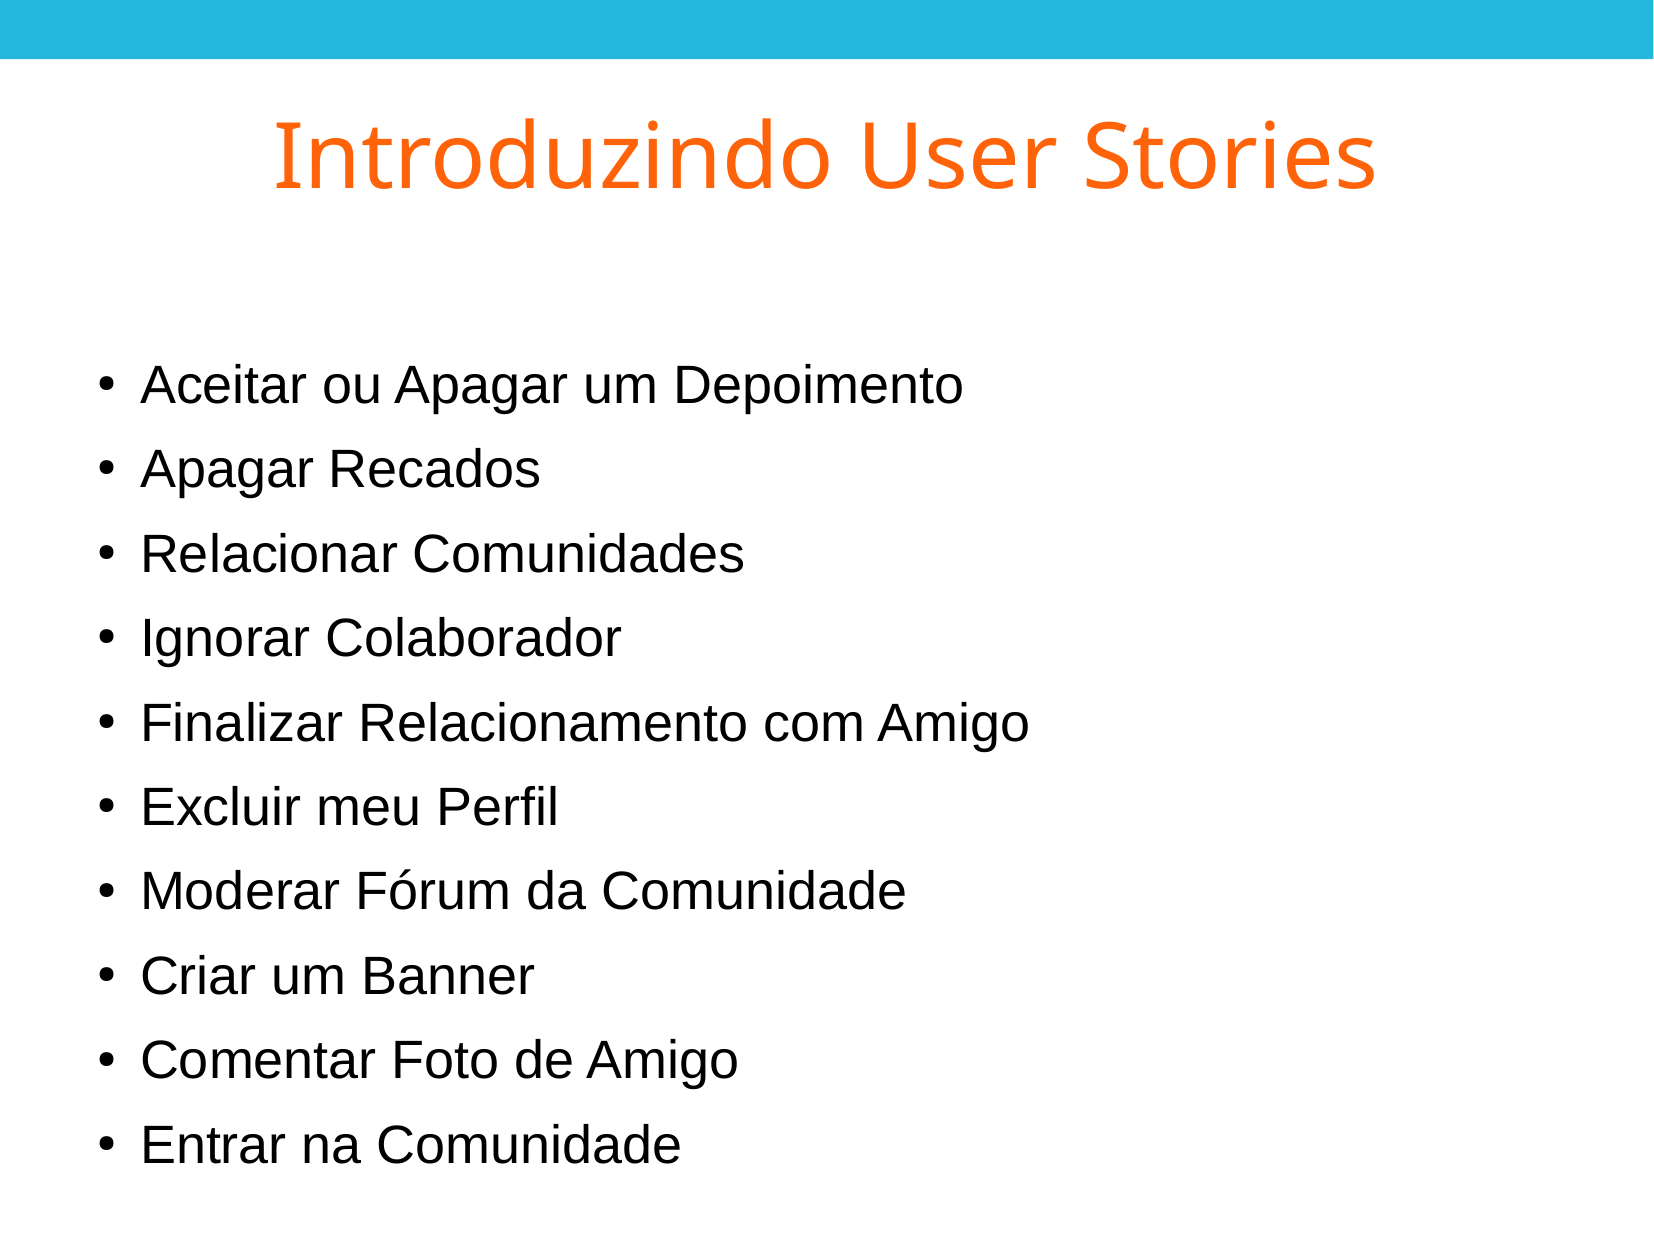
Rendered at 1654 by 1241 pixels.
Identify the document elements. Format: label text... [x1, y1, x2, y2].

list Aceitar ou Apagar um Depoimento Apagar Recados Relacionar Comunidades Ignorar Colaborador Finalizar Relacionamento com Amigo Excluir meu Perfil Moderar Fórum da Comunidade Criar um Banner Comentar Foto de Amigo Entrar na Comunidade [82, 354, 1571, 1182]
title Introduzindo User Stories [82, 56, 1571, 250]
